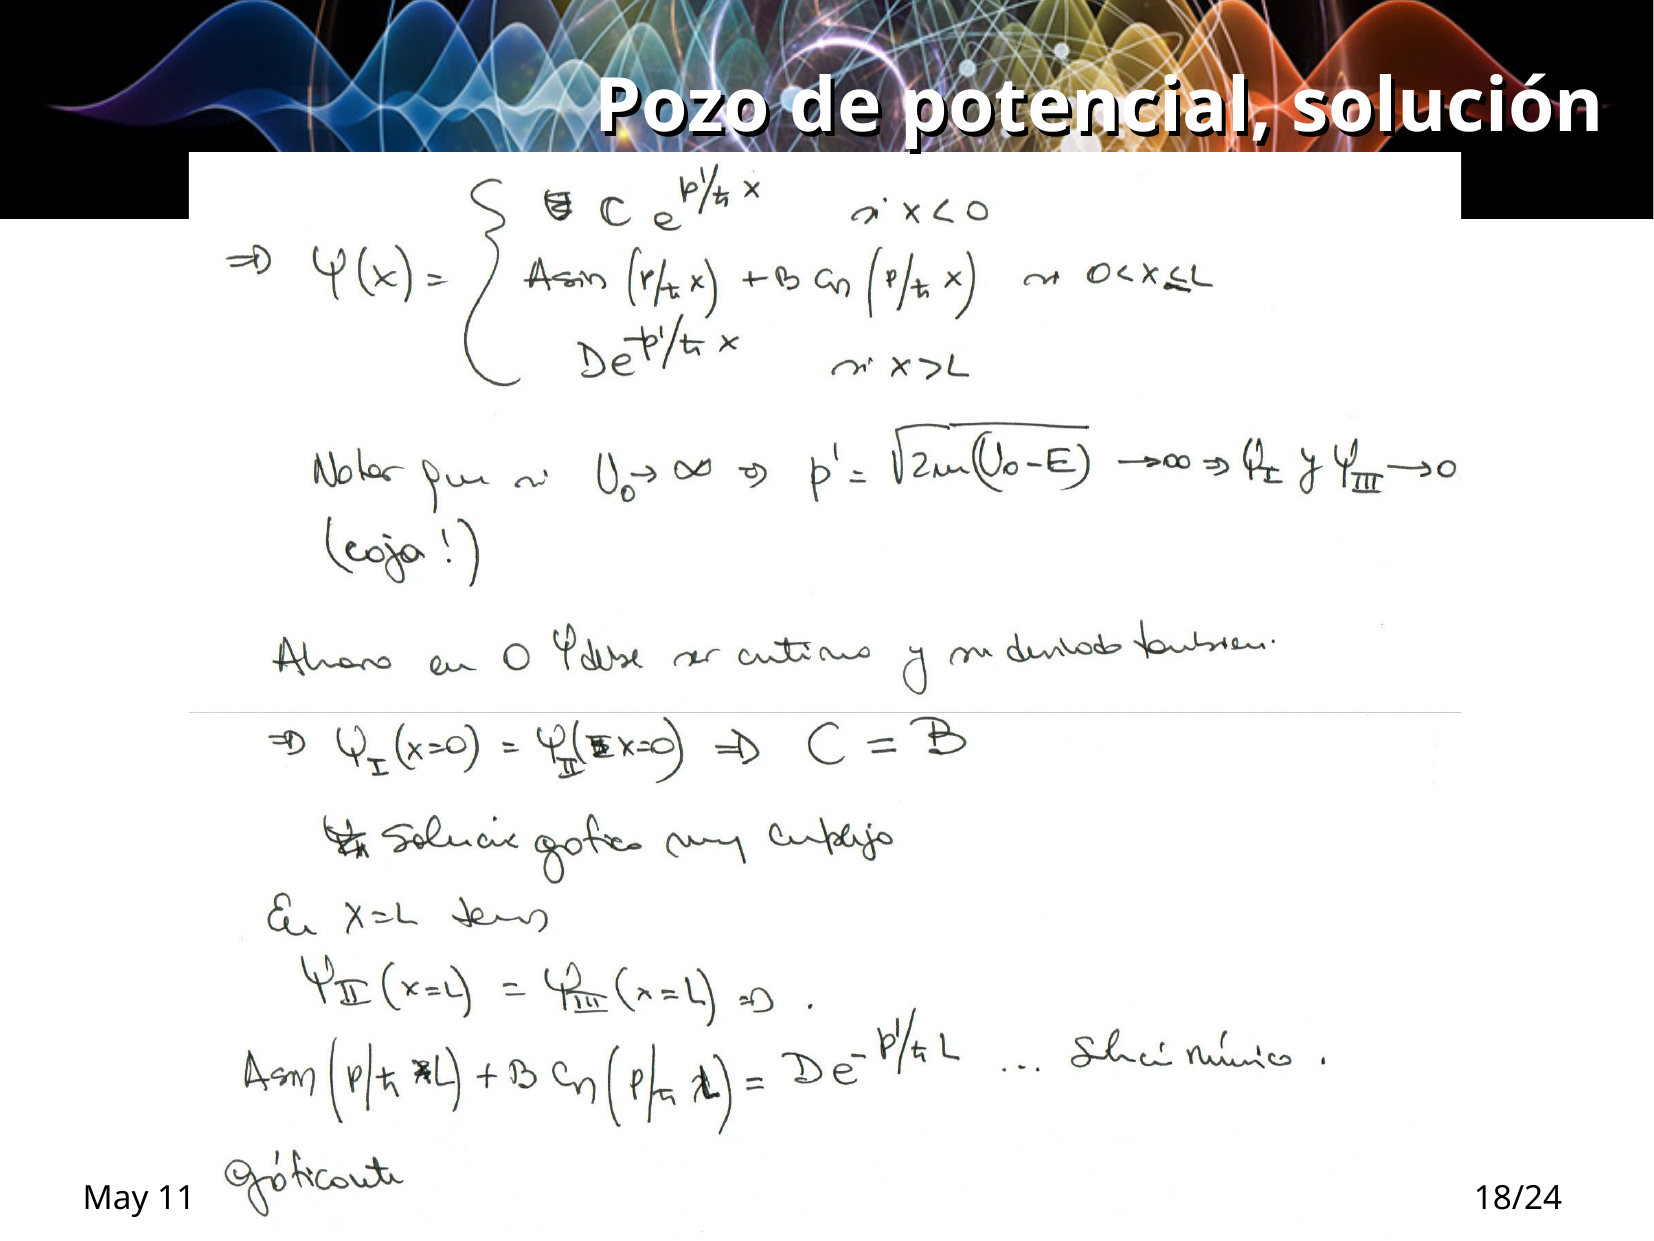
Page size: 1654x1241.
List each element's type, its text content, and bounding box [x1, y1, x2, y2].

picture [0, 0, 1654, 1236]
title Pozo de potencial, solución [45, 15, 1606, 191]
